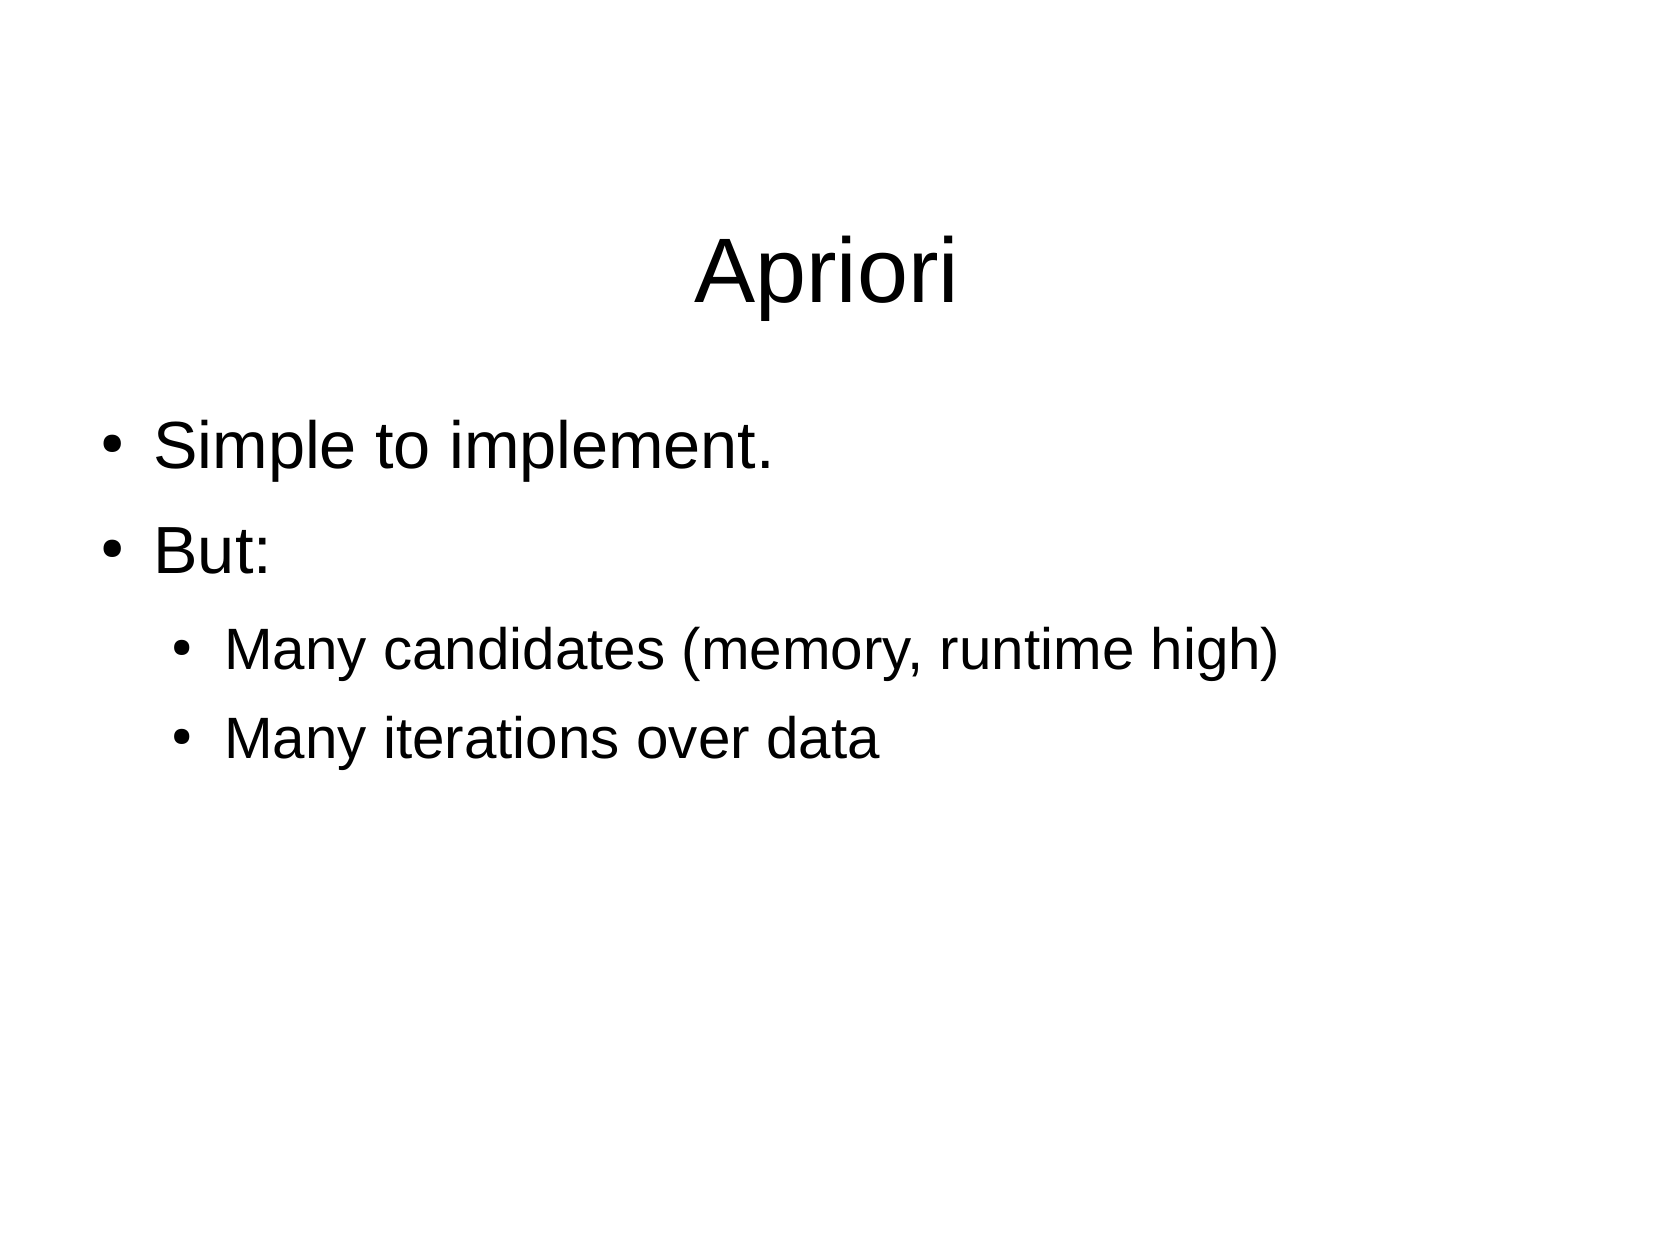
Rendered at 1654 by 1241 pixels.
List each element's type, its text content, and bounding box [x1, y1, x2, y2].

list Simple to implement. But: Many candidates (memory, runtime high) Many iterations over data [82, 408, 1571, 1227]
title Apriori [82, 174, 1571, 368]
